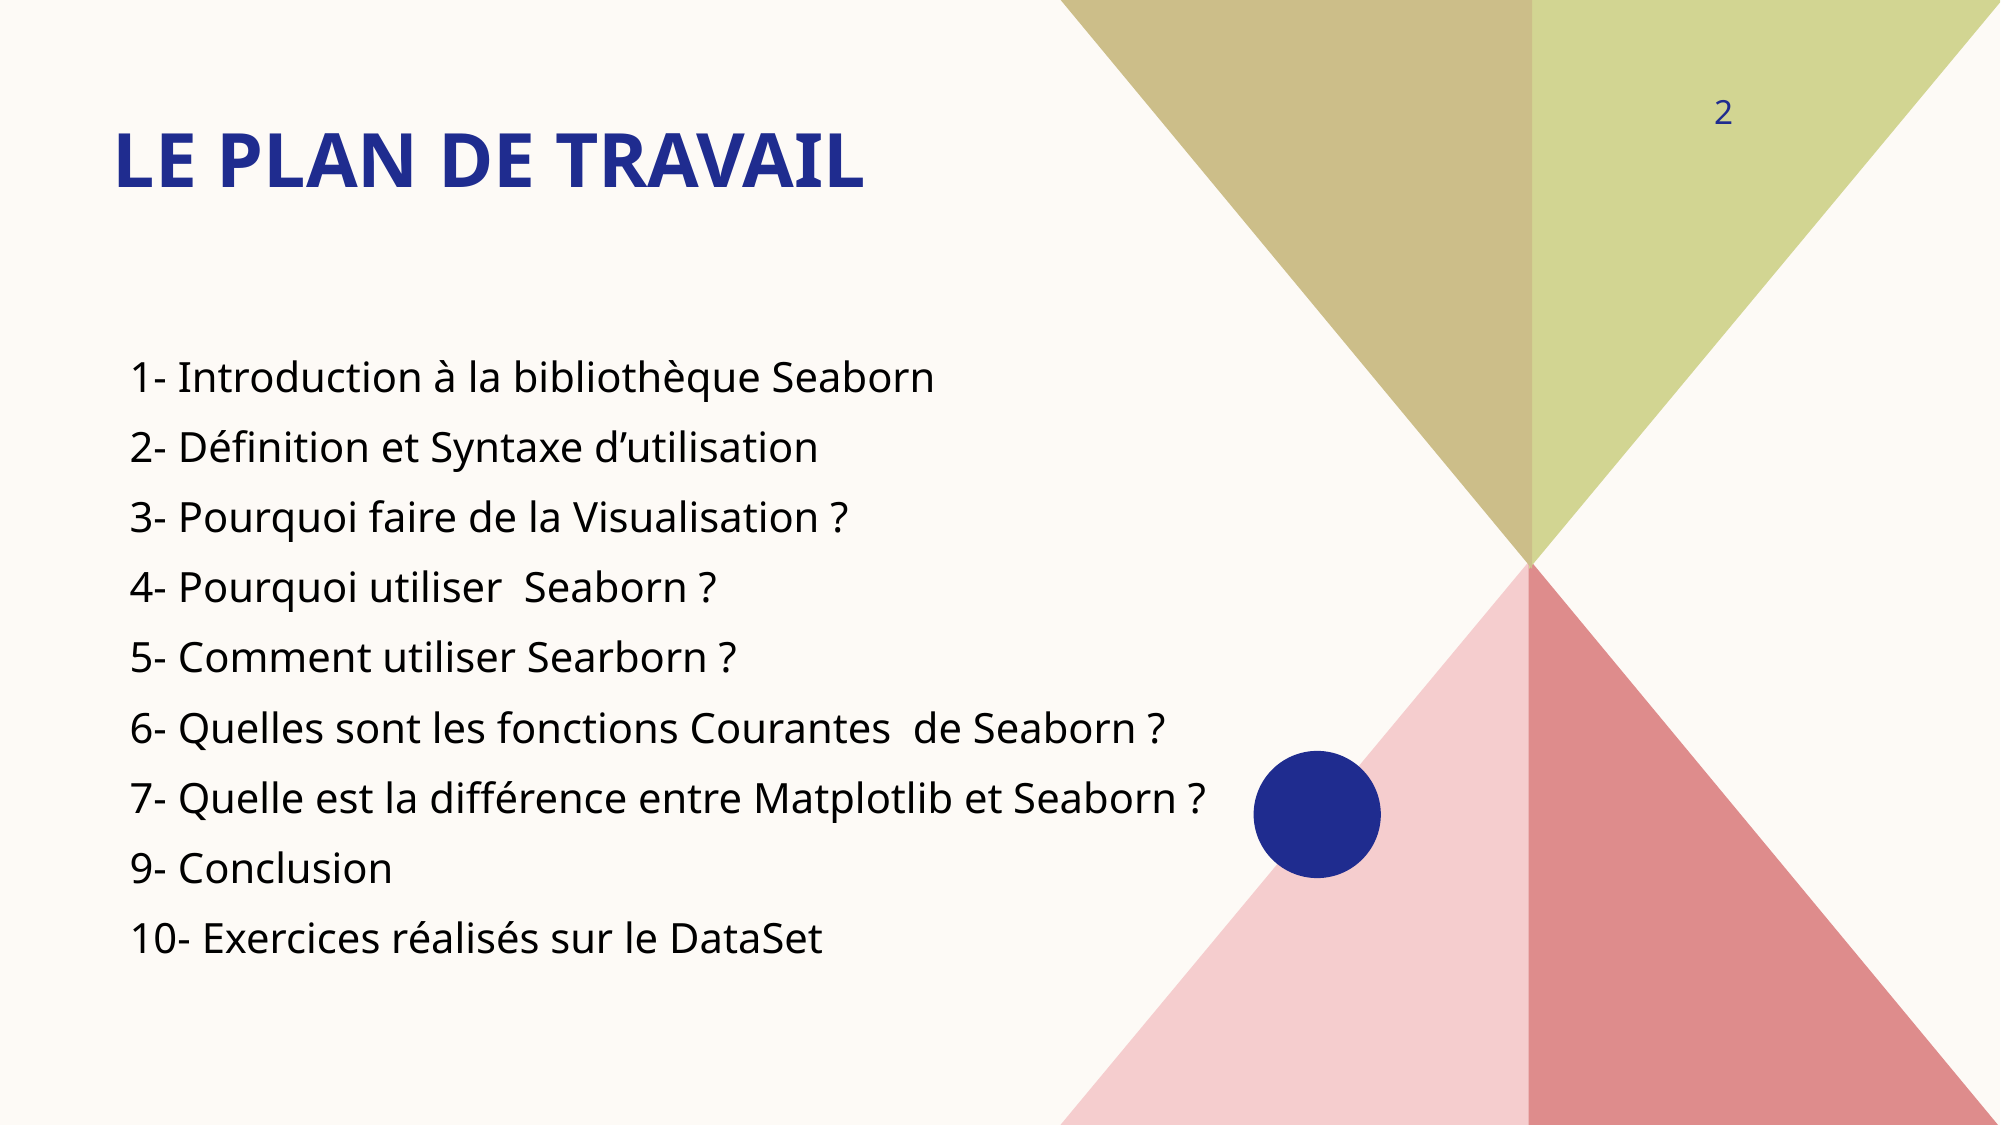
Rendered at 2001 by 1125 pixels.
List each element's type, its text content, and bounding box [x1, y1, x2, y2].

list 1- Introduction à la bibliothèque Seaborn 2- Définition et Syntaxe d’utilisation 3- Pourquoi faire de la Visualisation ? 4- Pourquoi utiliser Seaborn ? 5- Comment utiliser Searborn ? 6- Quelles sont les fonctions Courantes de Seaborn ? 7- Quelle est la différence entre Matplotlib et Seaborn ? 9- Conclusion 10- Exercices réalisés sur le DataSet [114, 330, 1270, 974]
title LE PLAN DE TRAVAIL [97, 67, 1178, 203]
text_box [1699, 75, 1875, 153]
